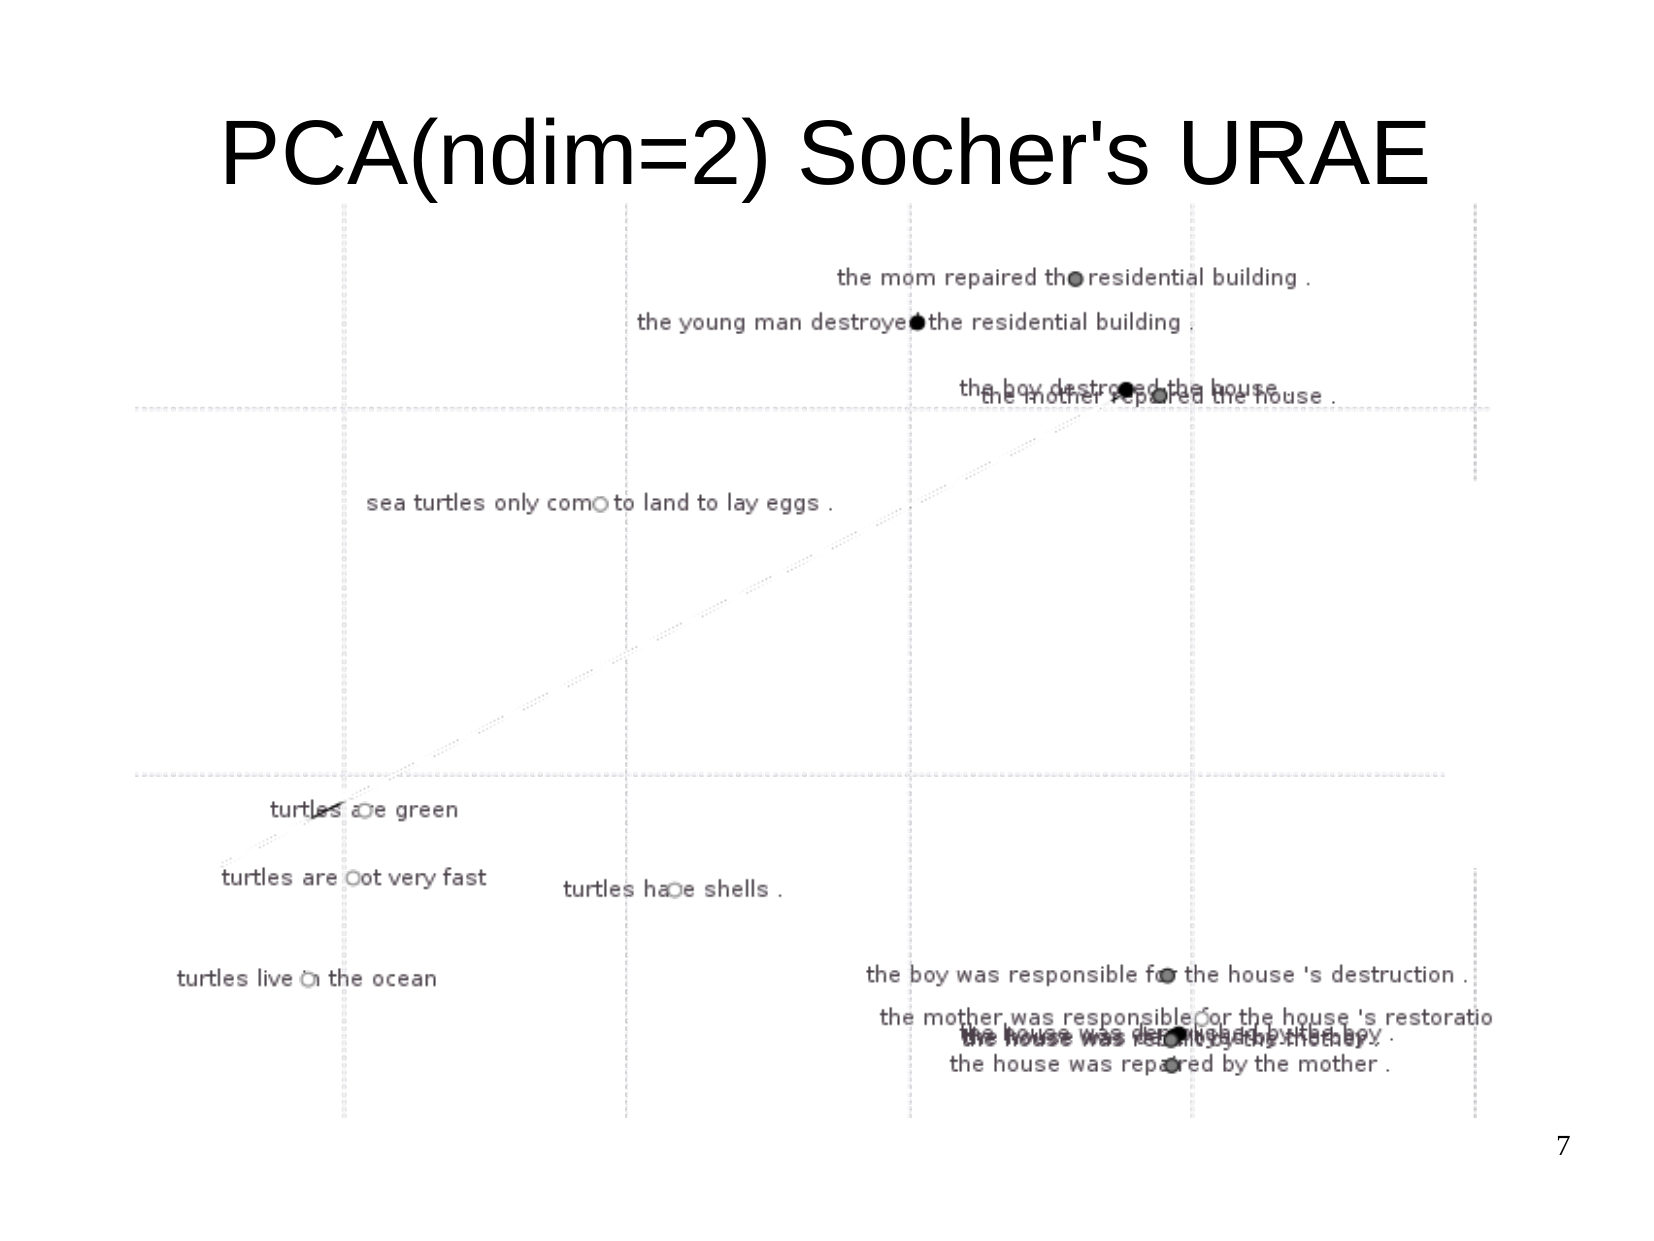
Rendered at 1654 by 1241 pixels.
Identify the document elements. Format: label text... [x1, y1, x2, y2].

title PCA(ndim=2) Socher's URAE [82, 49, 1571, 257]
picture [135, 202, 1529, 1136]
